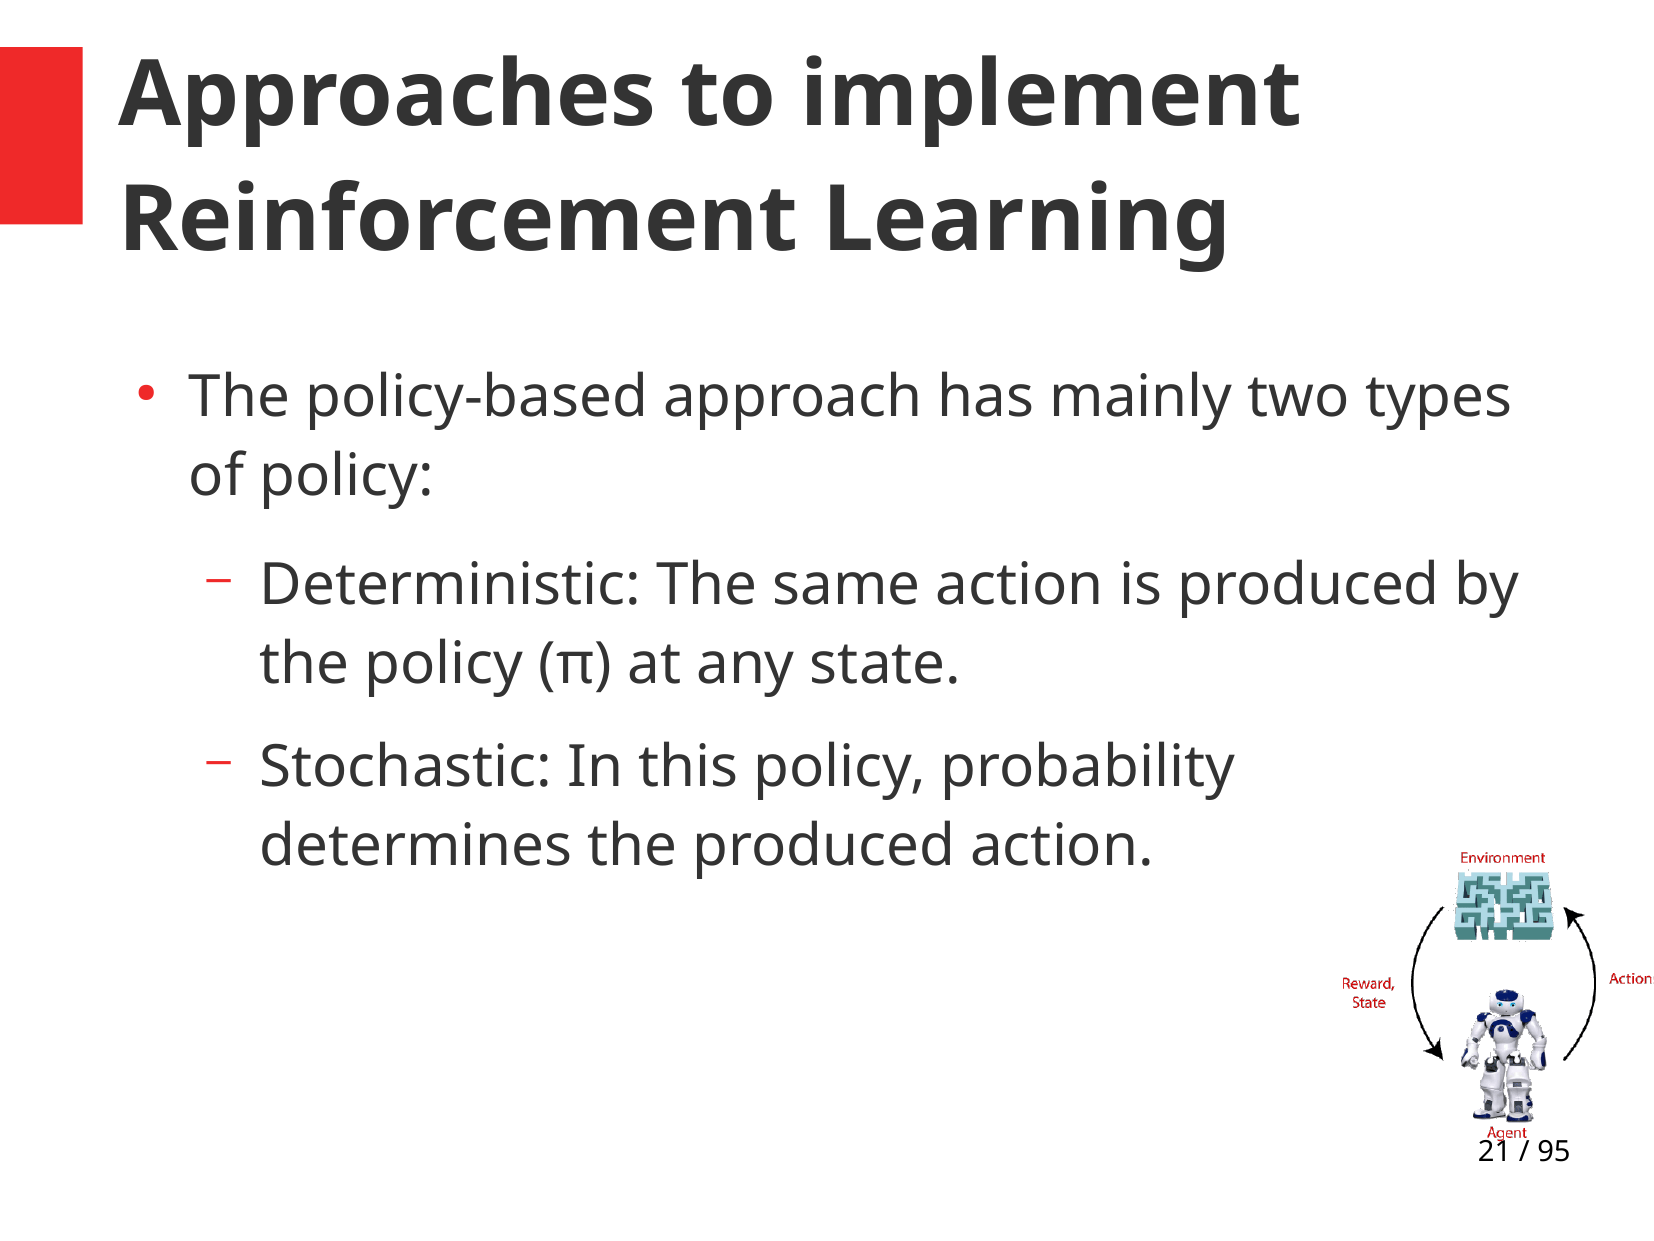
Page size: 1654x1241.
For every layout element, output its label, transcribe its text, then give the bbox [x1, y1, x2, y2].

title Approaches to implement Reinforcement Learning [118, 28, 1571, 278]
picture [1334, 847, 1654, 1146]
list The policy-based approach has mainly two types of policy: Deterministic: The same action is produced by the policy (π) at any state. Stochastic: In this policy, probability determines the produced action. [118, 354, 1536, 1074]
